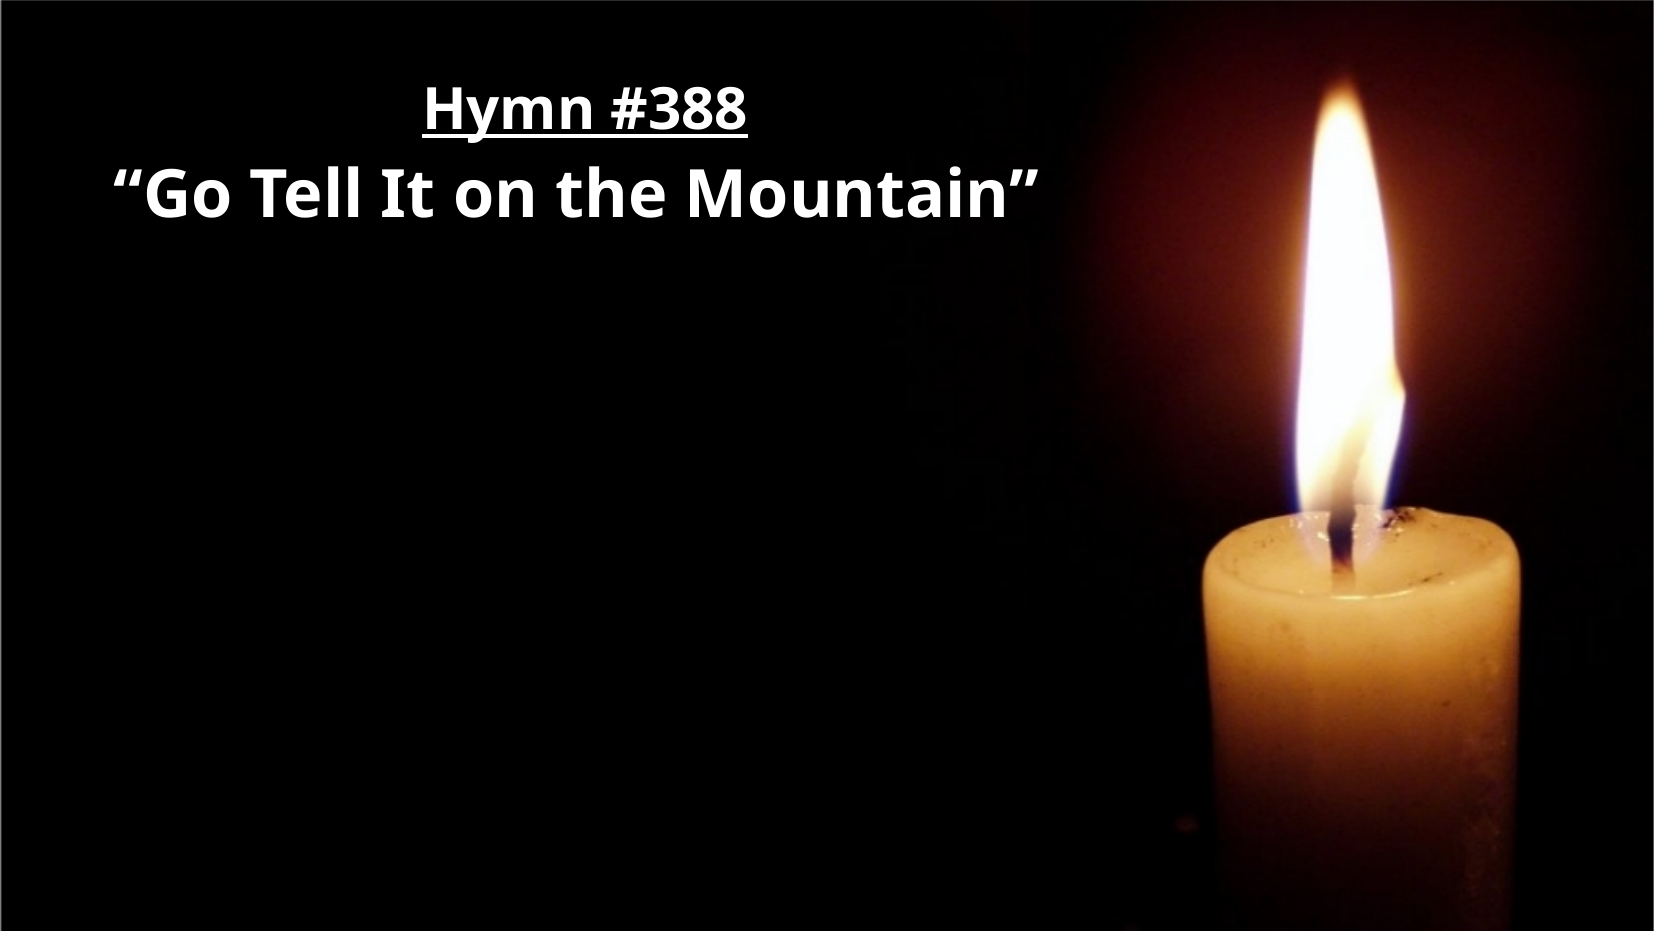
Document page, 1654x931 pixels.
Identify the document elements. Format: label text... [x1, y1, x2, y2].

picture [0, 0, 1654, 931]
text_box Hymn #388 “Go Tell It on the Mountain” [75, 60, 1096, 241]
